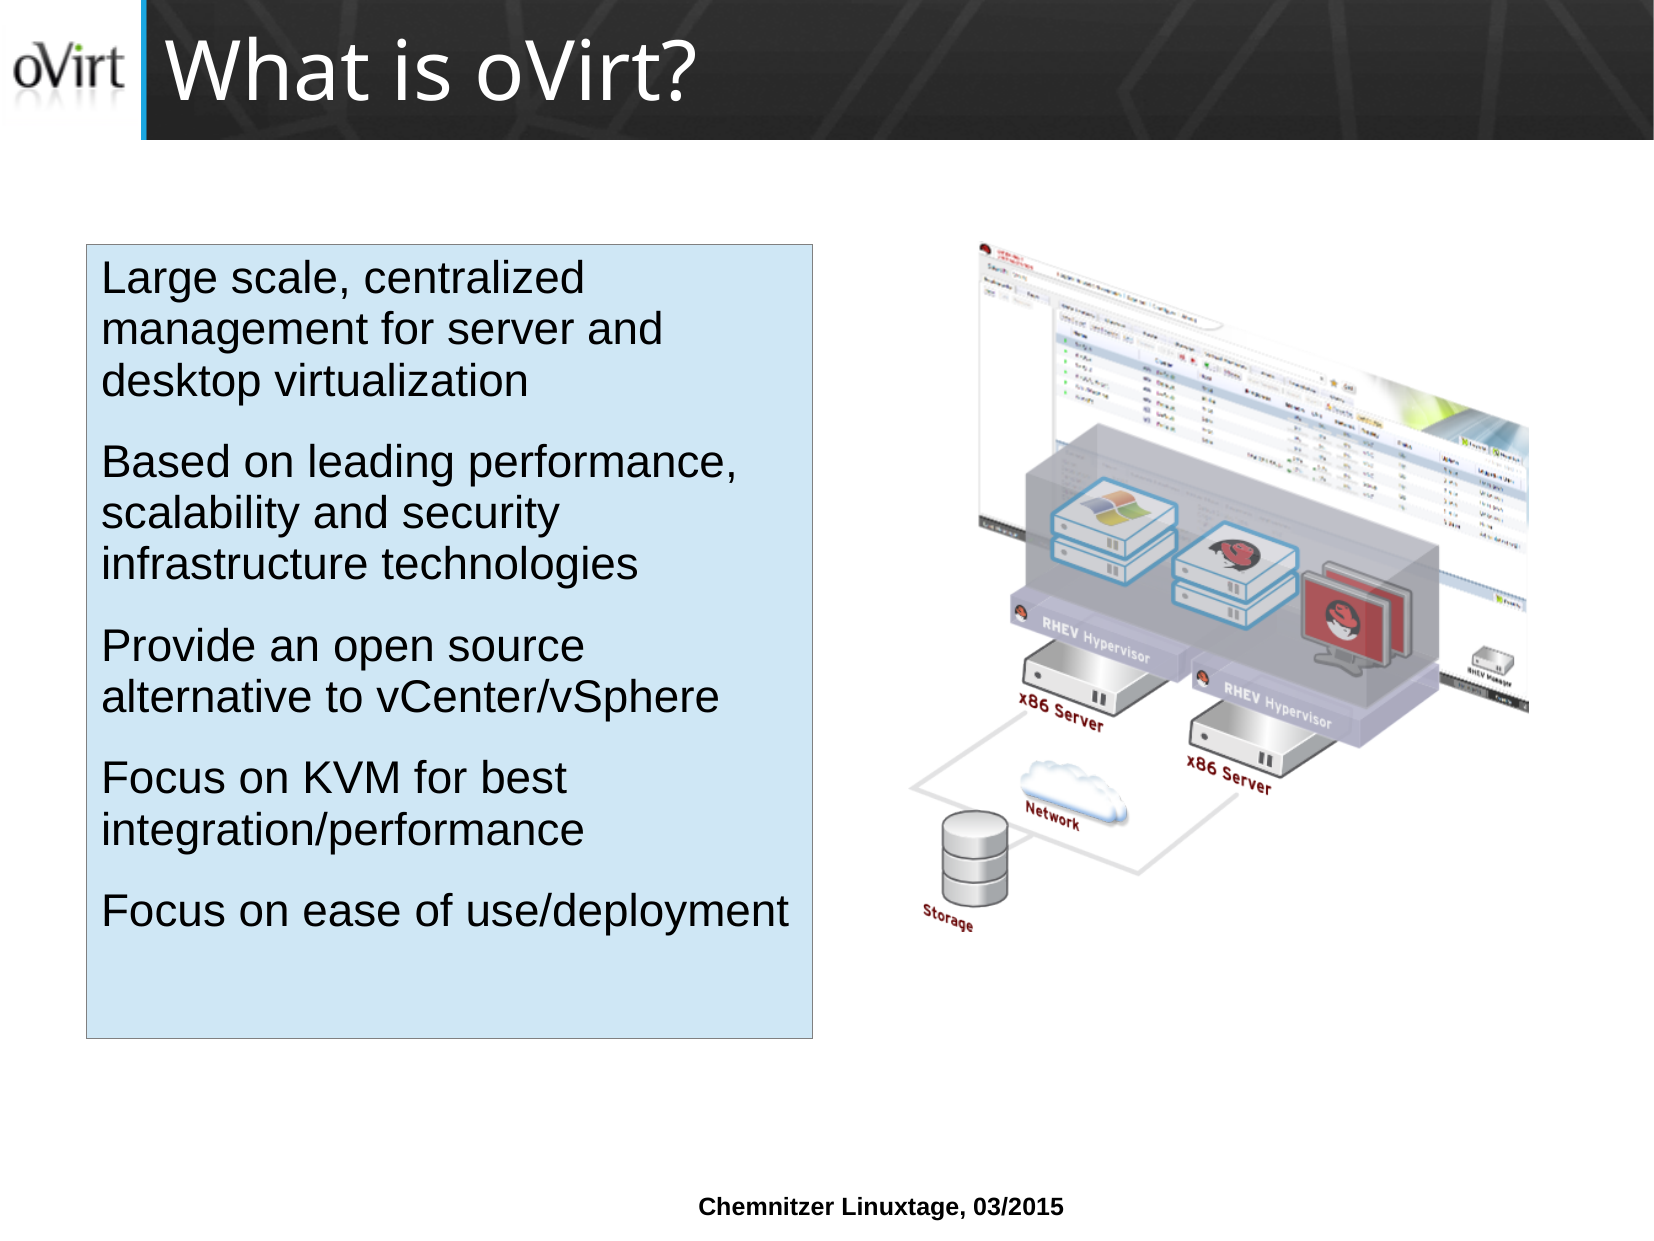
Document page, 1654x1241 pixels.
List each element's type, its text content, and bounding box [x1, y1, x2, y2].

text_box Large scale, centralized management for server and desktop virtualization Based on leading performance, scalability and security infrastructure technologies Provide an open source alternative to vCenter/vSphere Focus on KVM for best integration/performance Focus on ease of use/deployment [86, 244, 813, 1039]
picture [0, 0, 1654, 140]
title What is oVirt? [164, 18, 1653, 119]
picture [908, 241, 1529, 932]
